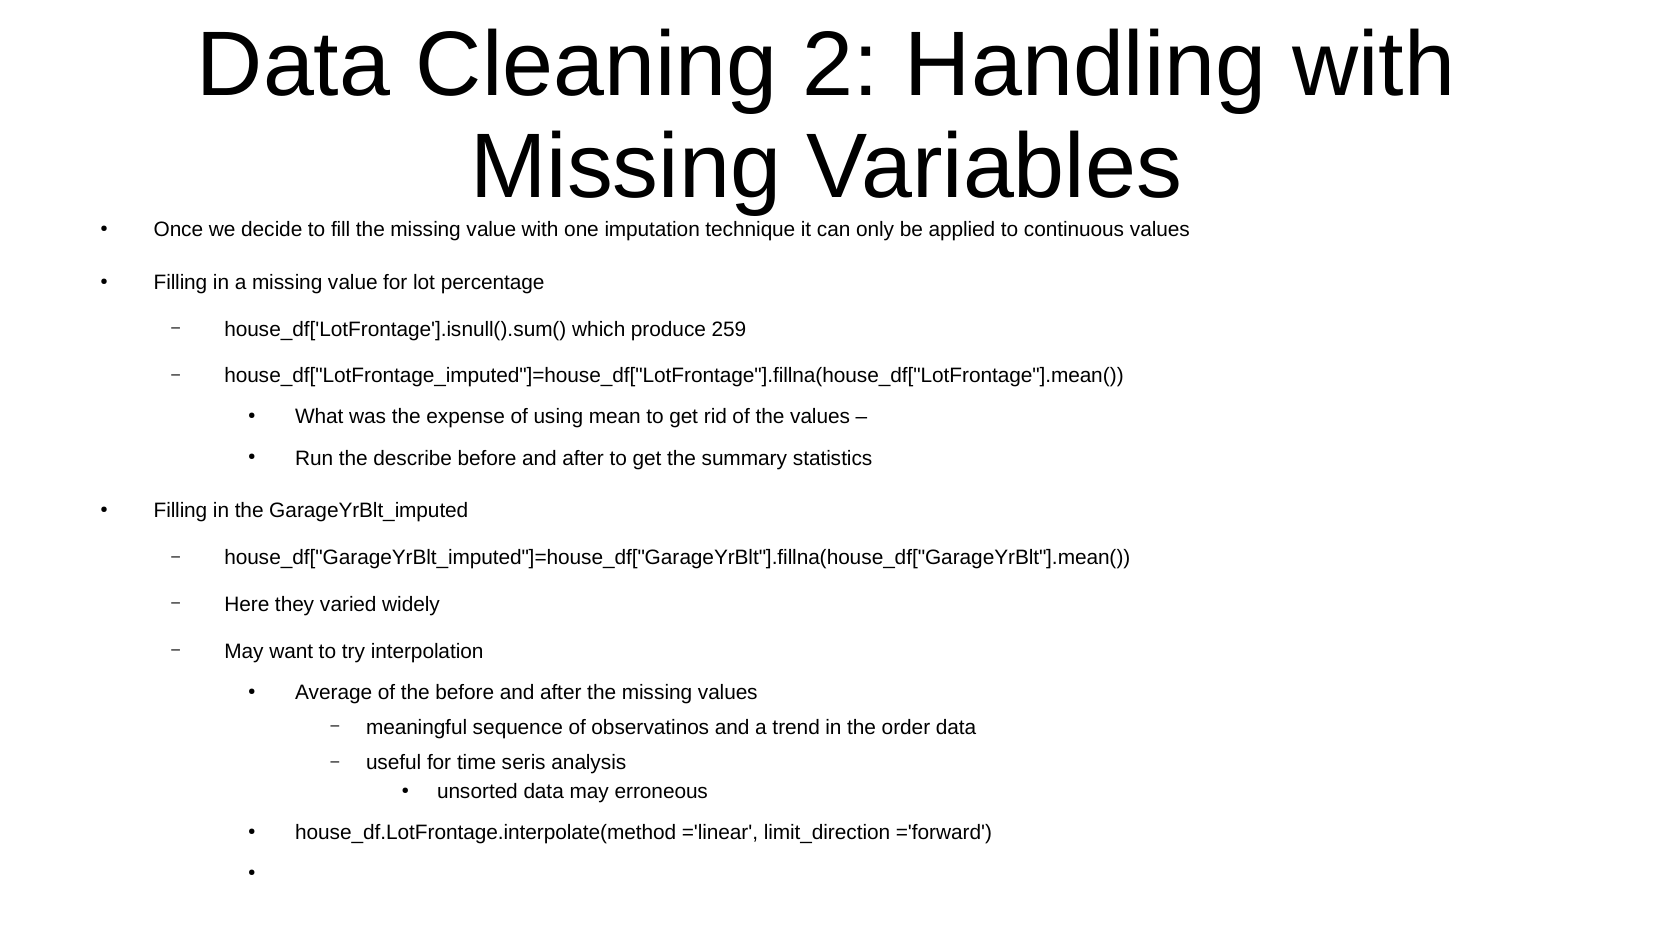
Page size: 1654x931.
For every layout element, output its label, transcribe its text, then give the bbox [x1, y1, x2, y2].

list Once we decide to fill the missing value with one imputation technique it can only be applied to continuous values Filling in a missing value for lot percentage house_df['LotFrontage'].isnull().sum() which produce 259 house_df["LotFrontage_imputed"]=house_df["LotFrontage"].fillna(house_df["LotFrontage"].mean()) What was the expense of using mean to get rid of the values – Run the describe before and after to get the summary statistics Filling in the GarageYrBlt_imputed house_df["GarageYrBlt_imputed"]=house_df["GarageYrBlt"].fillna(house_df["GarageYrBlt"].mean()) Here they varied widely May want to try interpolation Average of the before and after the missing values meaningful sequence of observatinos and a trend in the order data useful for time seris analysis unsorted data may erroneous house_df.LotFrontage.interpolate(method ='linear', limit_direction ='forward') [82, 217, 1636, 916]
title Data Cleaning 2: Handling with Missing Variables [82, 12, 1571, 217]
